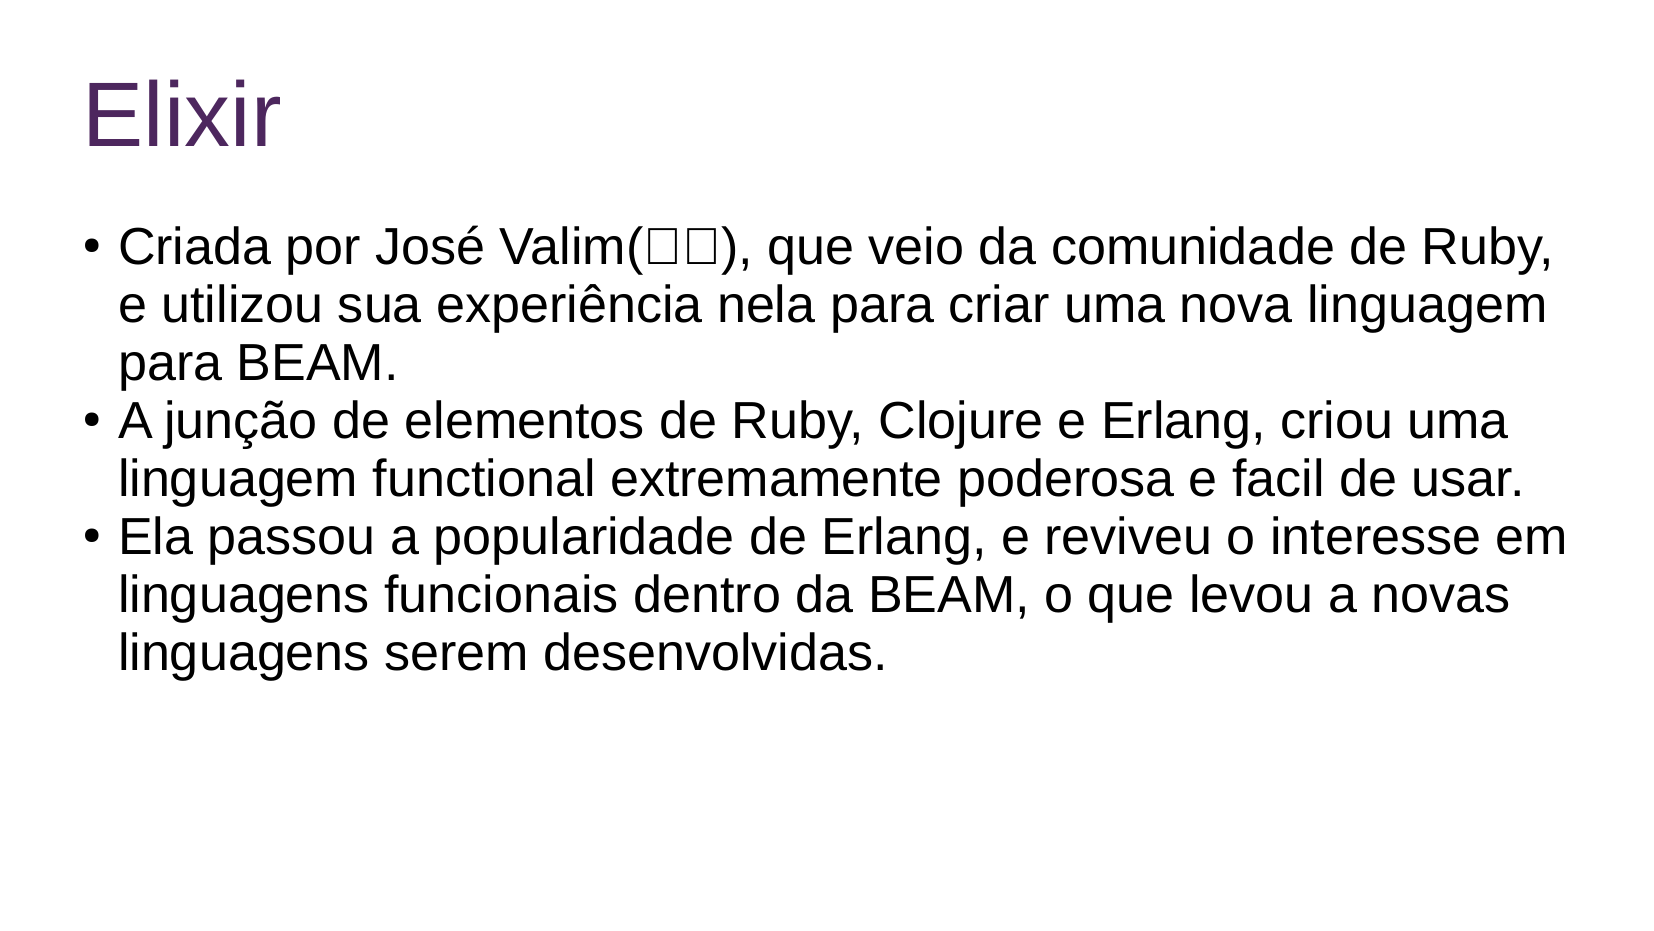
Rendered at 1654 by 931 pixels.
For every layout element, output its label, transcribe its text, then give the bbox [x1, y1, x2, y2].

text_box Criada por José Valim󠁬(🇧🇷), que veio da comunidade de Ruby, e utilizou sua experiência nela para criar uma nova linguagem para BEAM. A junção de elementos de Ruby, Clojure e Erlang, criou uma linguagem functional extremamente poderosa e facil de usar. Ela passou a popularidade de Erlang, e reviveu o interesse em linguagens funcionais dentro da BEAM, o que levou a novas linguagens serem desenvolvidas. [82, 217, 1571, 758]
title Elixir [82, 37, 1571, 193]
